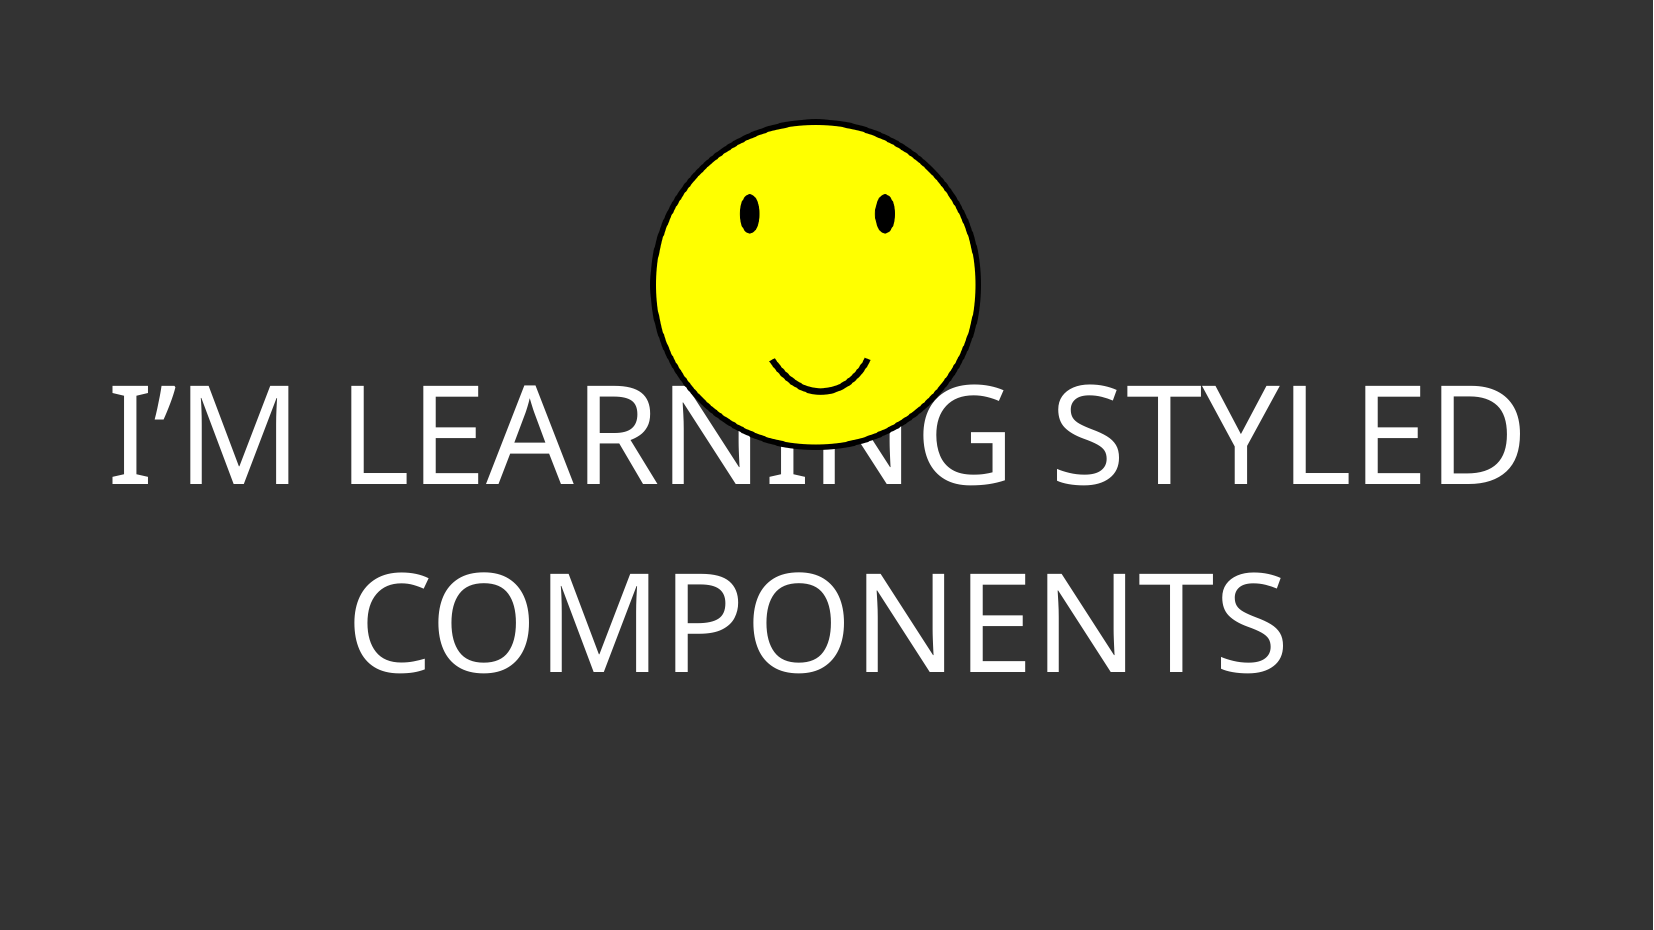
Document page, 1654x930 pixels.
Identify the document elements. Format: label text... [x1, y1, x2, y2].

subtitle I’M LEARNING STYLED COMPONENTS [75, 165, 1563, 886]
picture [650, 119, 981, 450]
